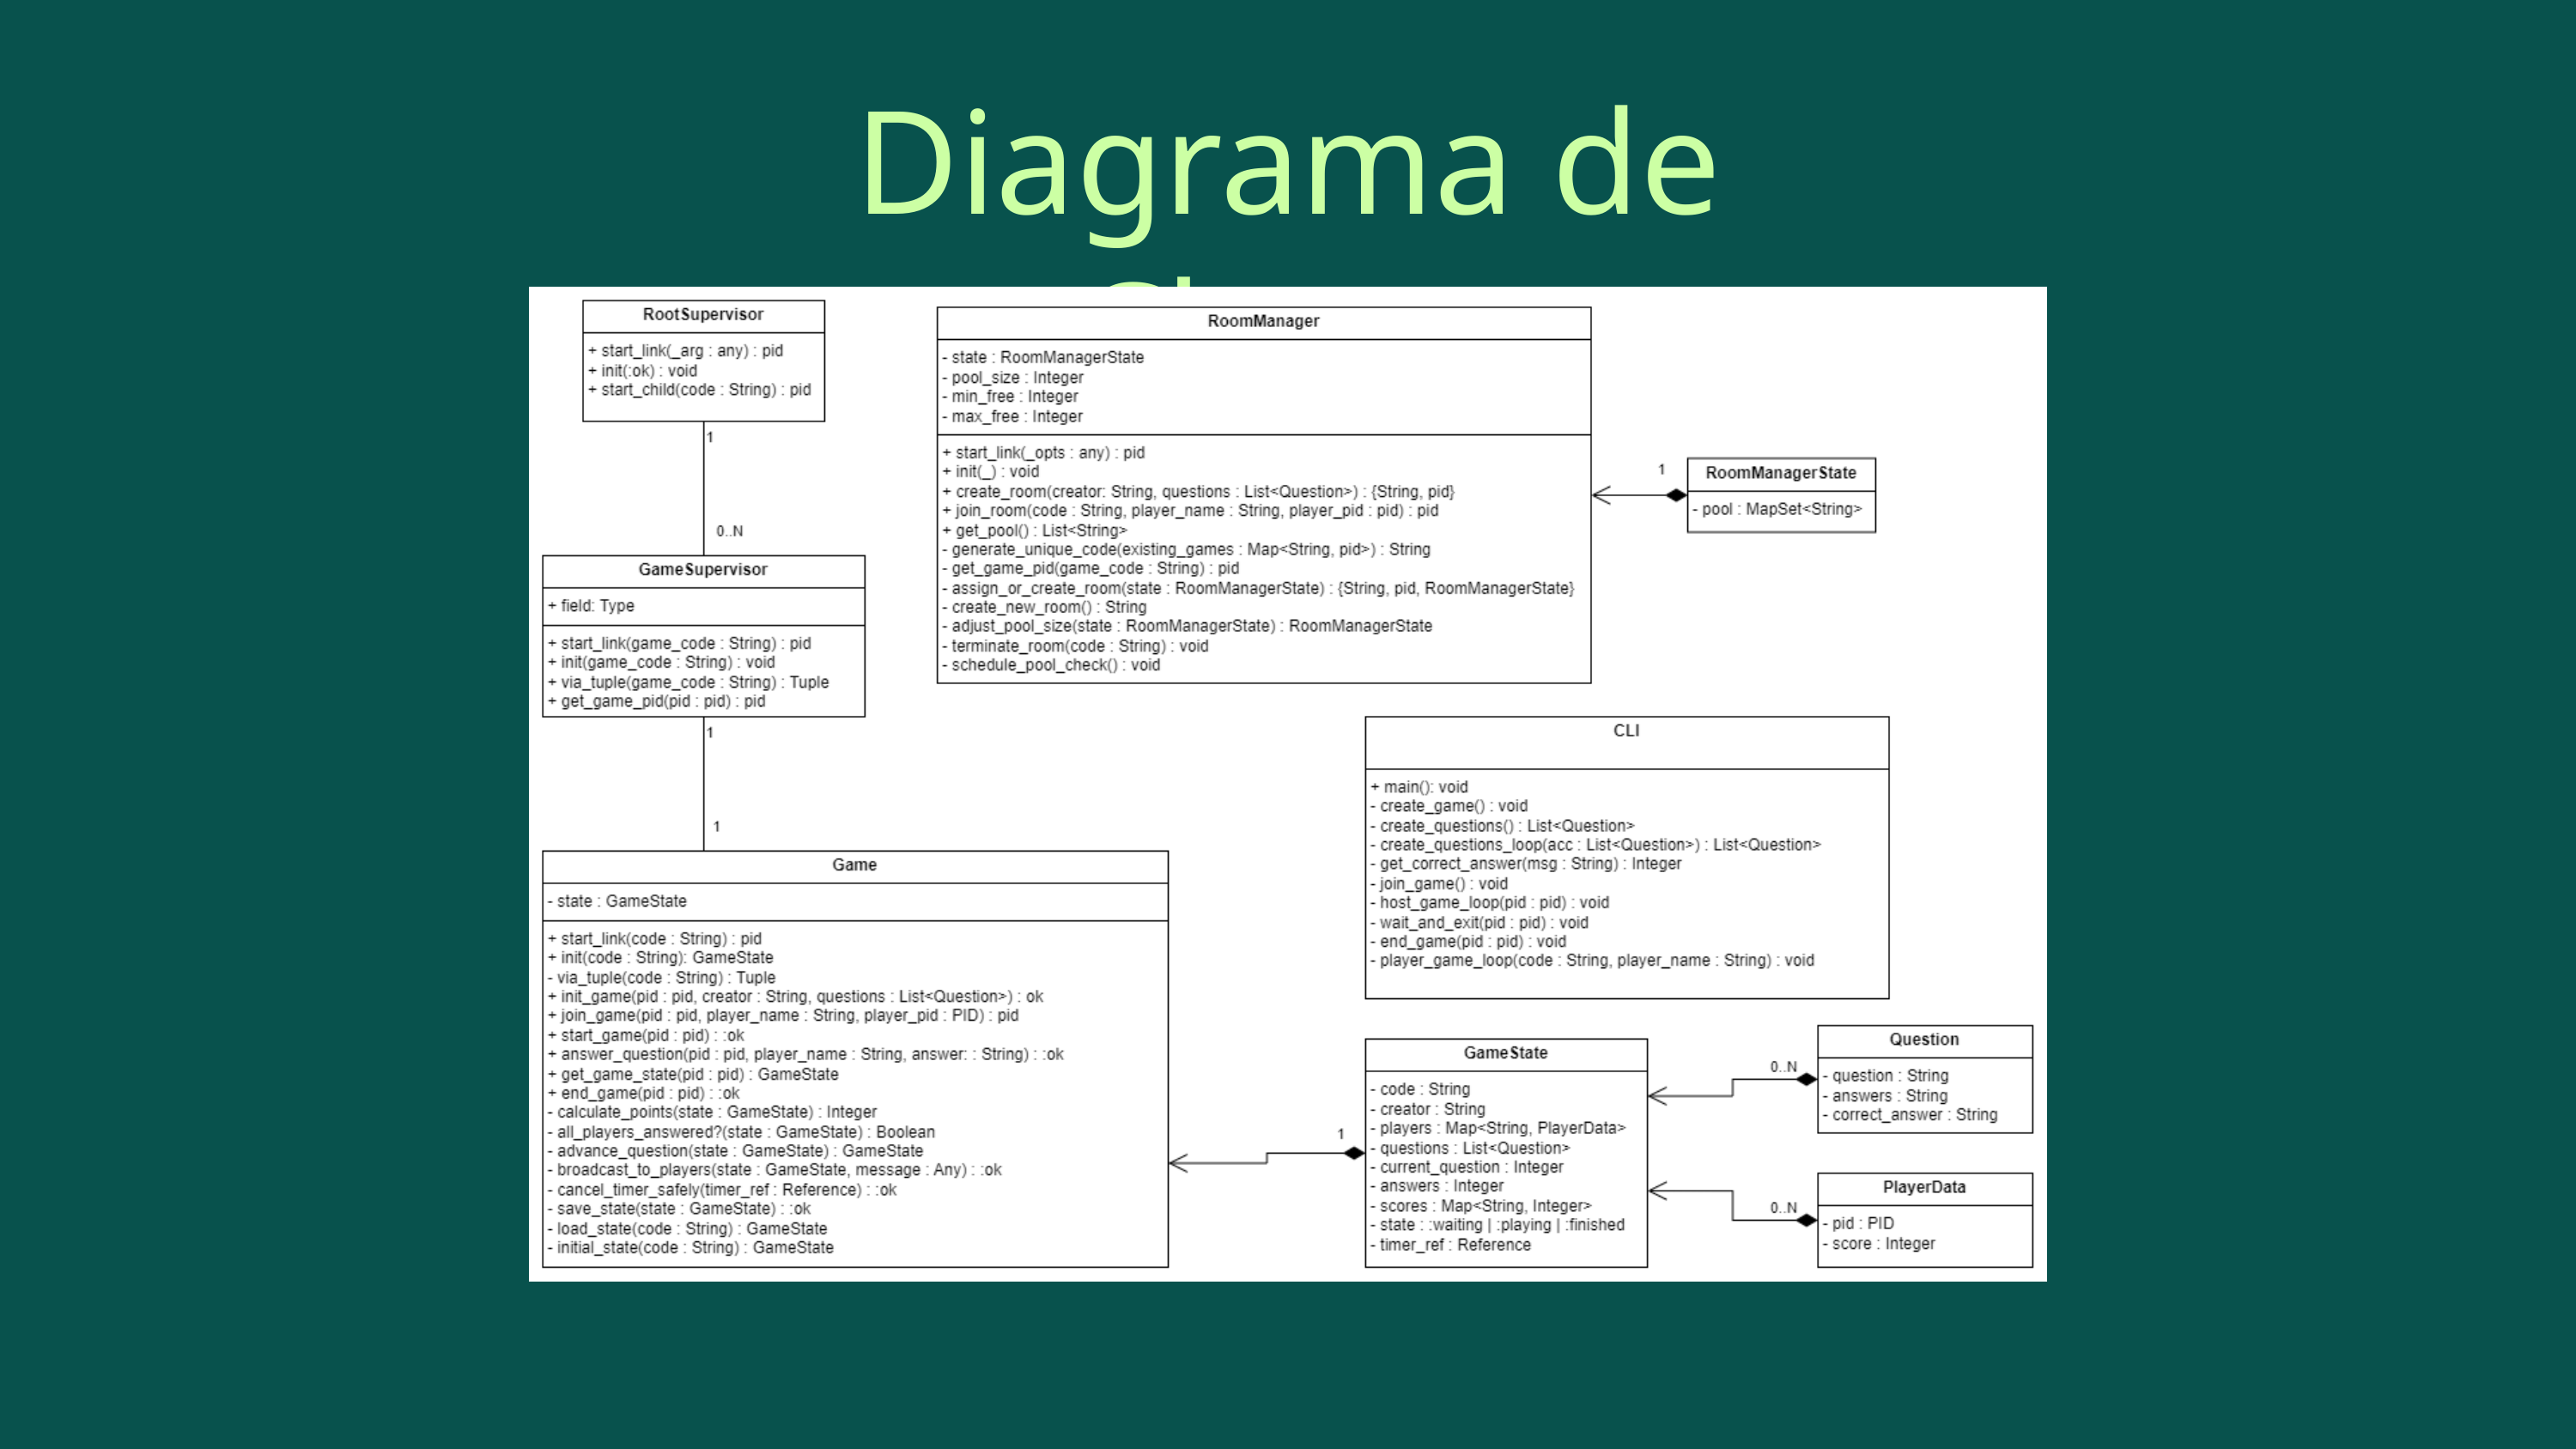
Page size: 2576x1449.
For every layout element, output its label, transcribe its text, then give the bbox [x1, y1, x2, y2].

picture [529, 287, 2047, 1282]
text_box Diagrama de Clases [624, 58, 1952, 287]
